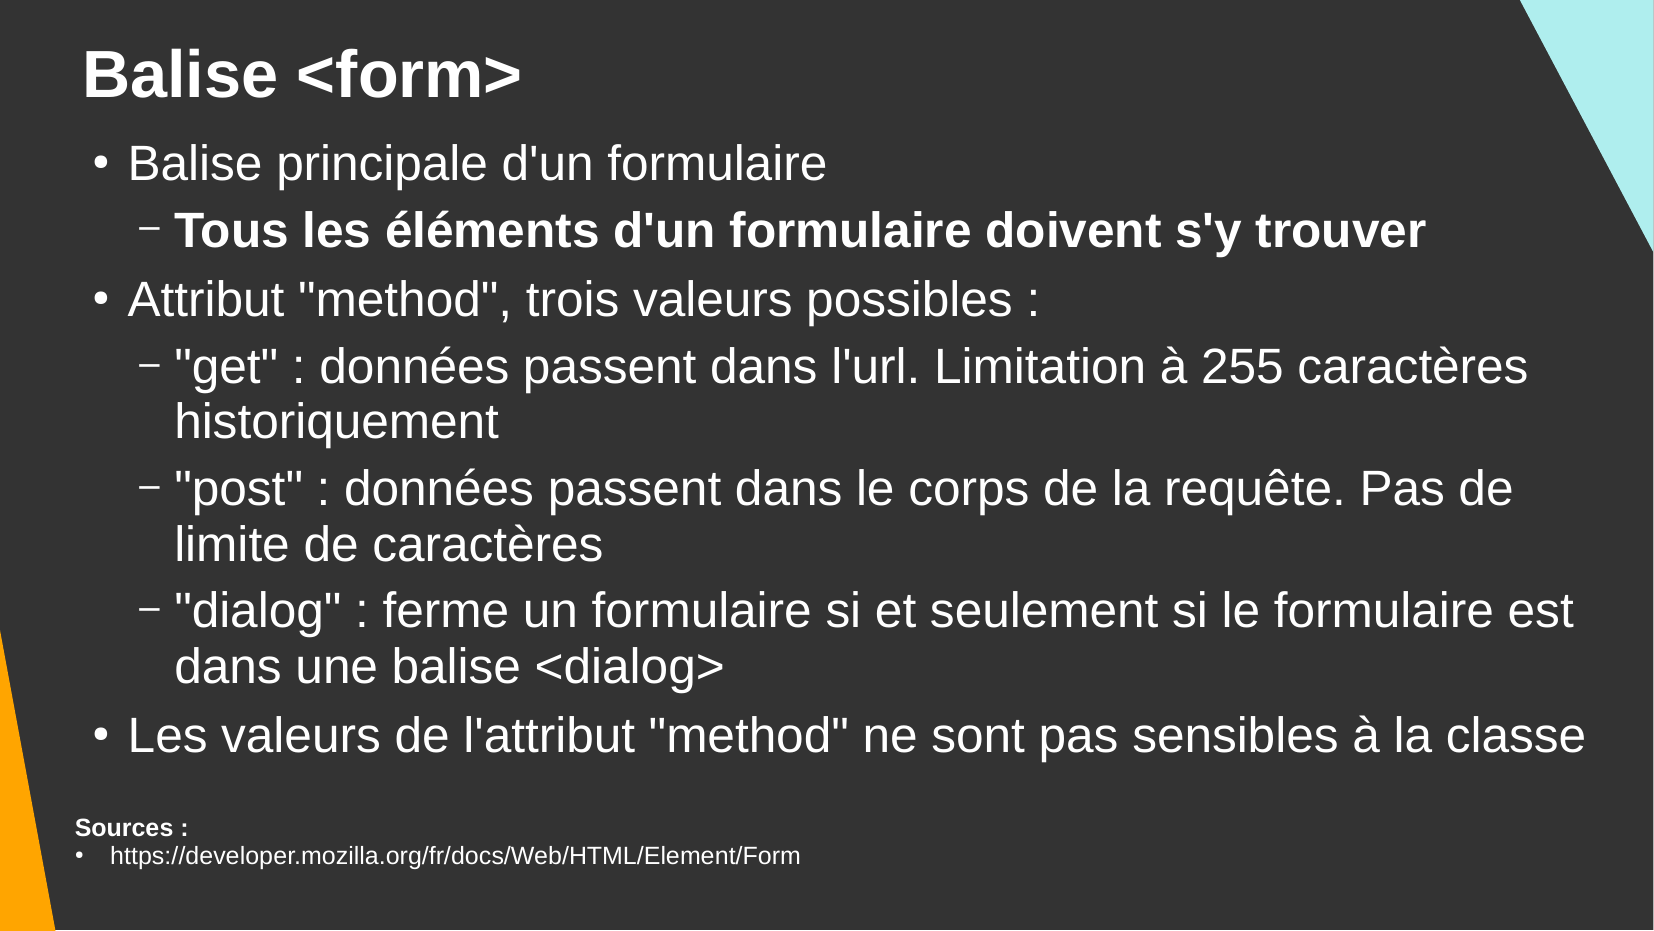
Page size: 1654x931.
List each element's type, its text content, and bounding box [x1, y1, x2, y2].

text_box [1519, 0, 1654, 254]
text_box Sources : https://developer.mozilla.org/fr/docs/Web/HTML/Element/Form [60, 806, 1546, 877]
list Balise principale d'un formulaire Tous les éléments d'un formulaire doivent s'y trouver Attribut "method", trois valeurs possibles : "get" : données passent dans l'url. Limitation à 255 caractères historiquement "post" : données passent dans le corps de la requête. Pas de limite de caractères "dialog" : ferme un formulaire si et seulement si le formulaire est dans une balise <dialog> Les valeurs de l'attribut "method" ne sont pas sensibles à la classe [80, 135, 1605, 789]
title Balise <form> [82, 37, 1571, 114]
text_box [0, 630, 56, 931]
